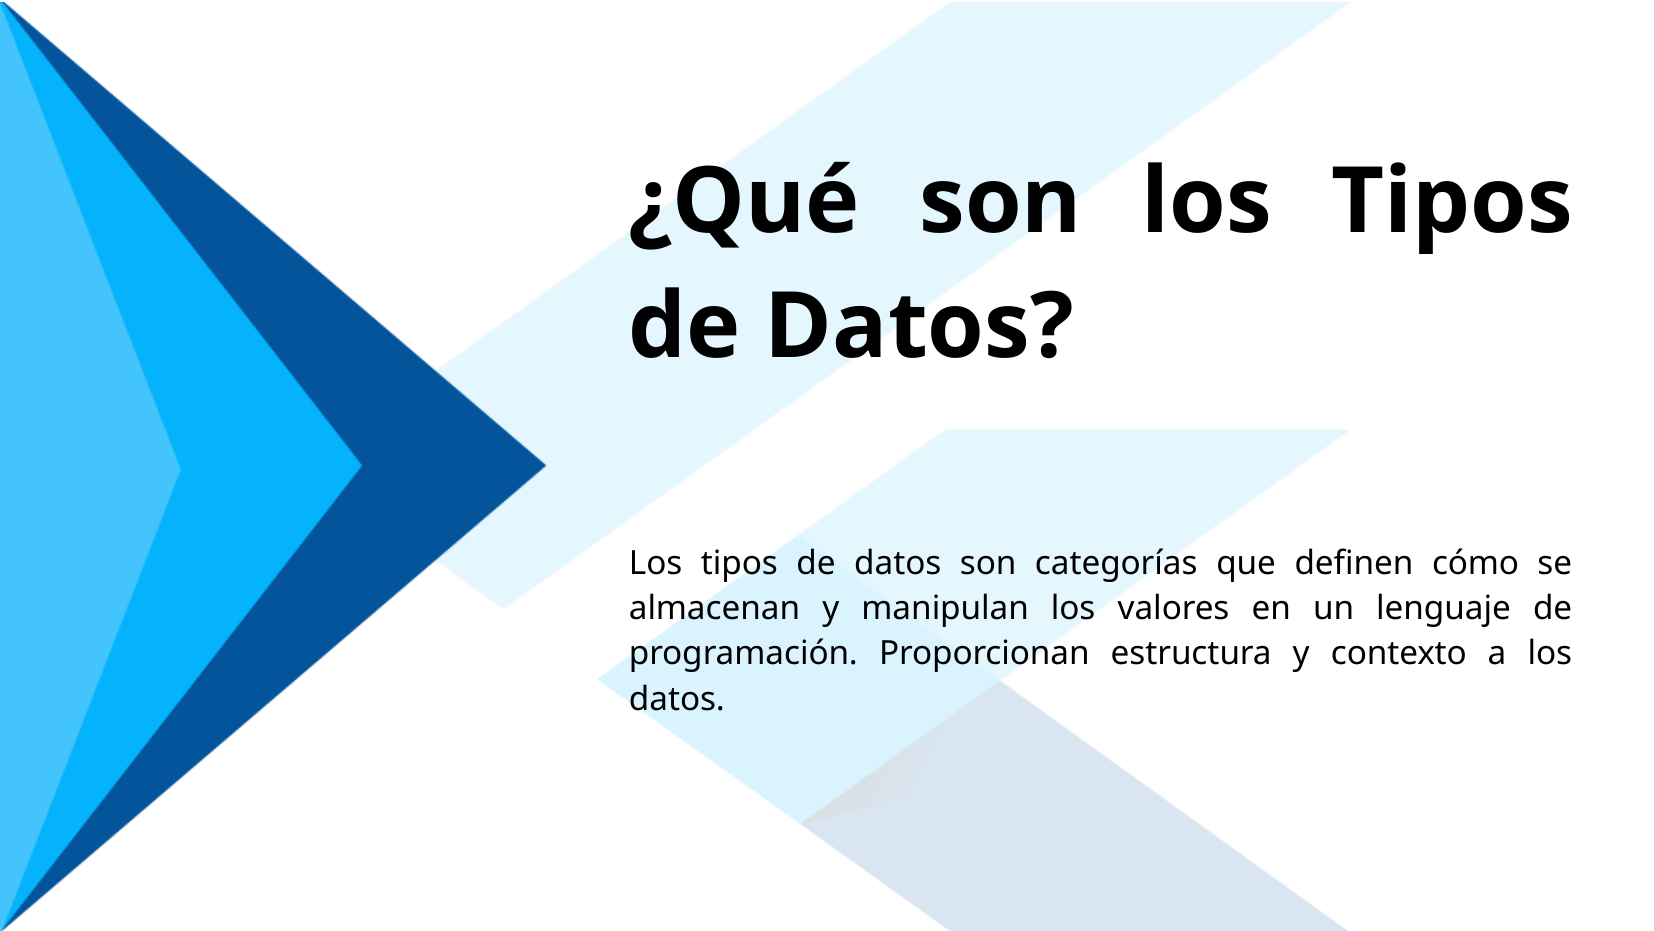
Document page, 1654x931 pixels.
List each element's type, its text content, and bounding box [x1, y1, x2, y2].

text_box ¿Qué son los Tipos de Datos? [614, 126, 1589, 402]
picture [0, 2, 1654, 931]
text_box Los tipos de datos son categorías que definen cómo se almacenan y manipulan los valores en un lenguaje de programación. Proporcionan estructura y contexto a los datos. [614, 531, 1589, 813]
